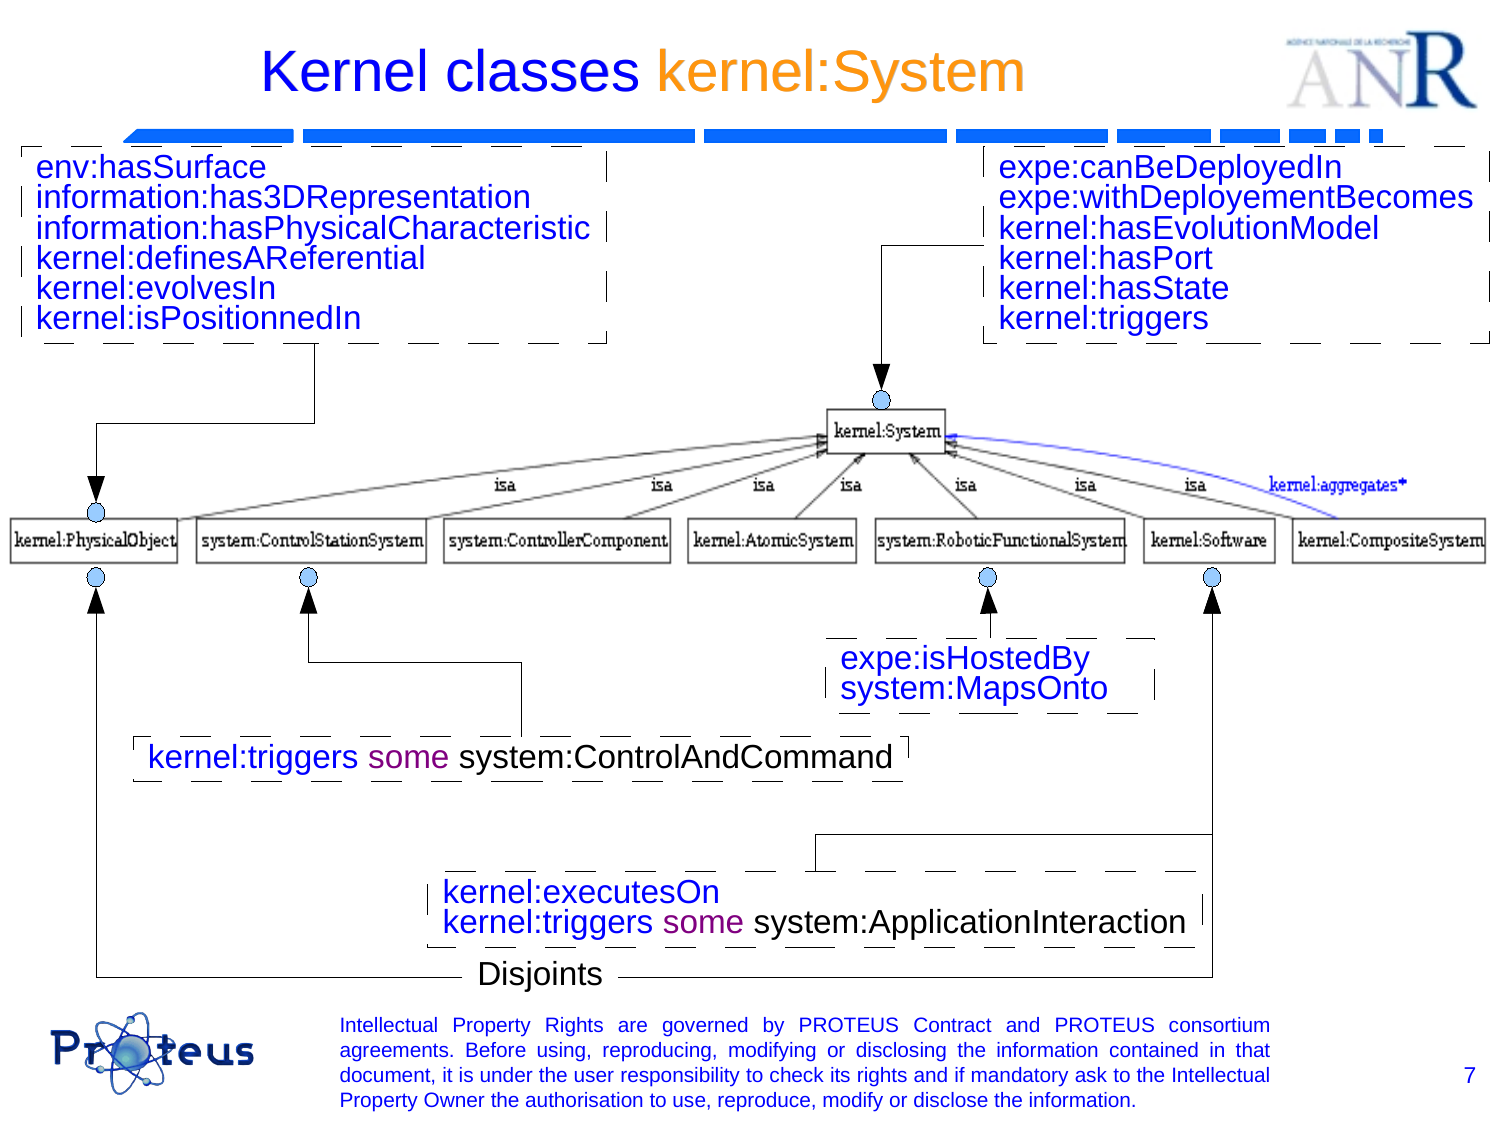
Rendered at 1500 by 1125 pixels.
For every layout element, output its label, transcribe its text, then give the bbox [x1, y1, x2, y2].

text_box [1203, 567, 1221, 587]
text_box [978, 567, 997, 587]
picture [0, 386, 1500, 595]
text_box env:hasSurface information:has3DRepresentation information:hasPhysicalCharacteristic kernel:definesAReferential kernel:evolvesIn kernel:isPositionnedIn [21, 146, 607, 344]
text_box kernel:triggers some system:ControlAndCommand [133, 736, 909, 782]
picture [35, 1003, 272, 1101]
text_box Disjoints [462, 954, 618, 1000]
text_box expe:canBeDeployedIn expe:withDeployementBecomes kernel:hasEvolutionModel kernel:hasPort kernel:hasState kernel:triggers [983, 146, 1490, 344]
picture [1281, 27, 1484, 115]
text_box [872, 390, 891, 410]
text_box [299, 567, 318, 587]
text_box kernel:executesOn kernel:triggers some system:ApplicationInteraction [427, 871, 1202, 948]
text_box [86, 567, 105, 587]
text_box [87, 502, 105, 523]
title Kernel classes kernel:System [23, 11, 1264, 130]
text_box expe:isHostedBy system:MapsOnto [825, 638, 1155, 714]
